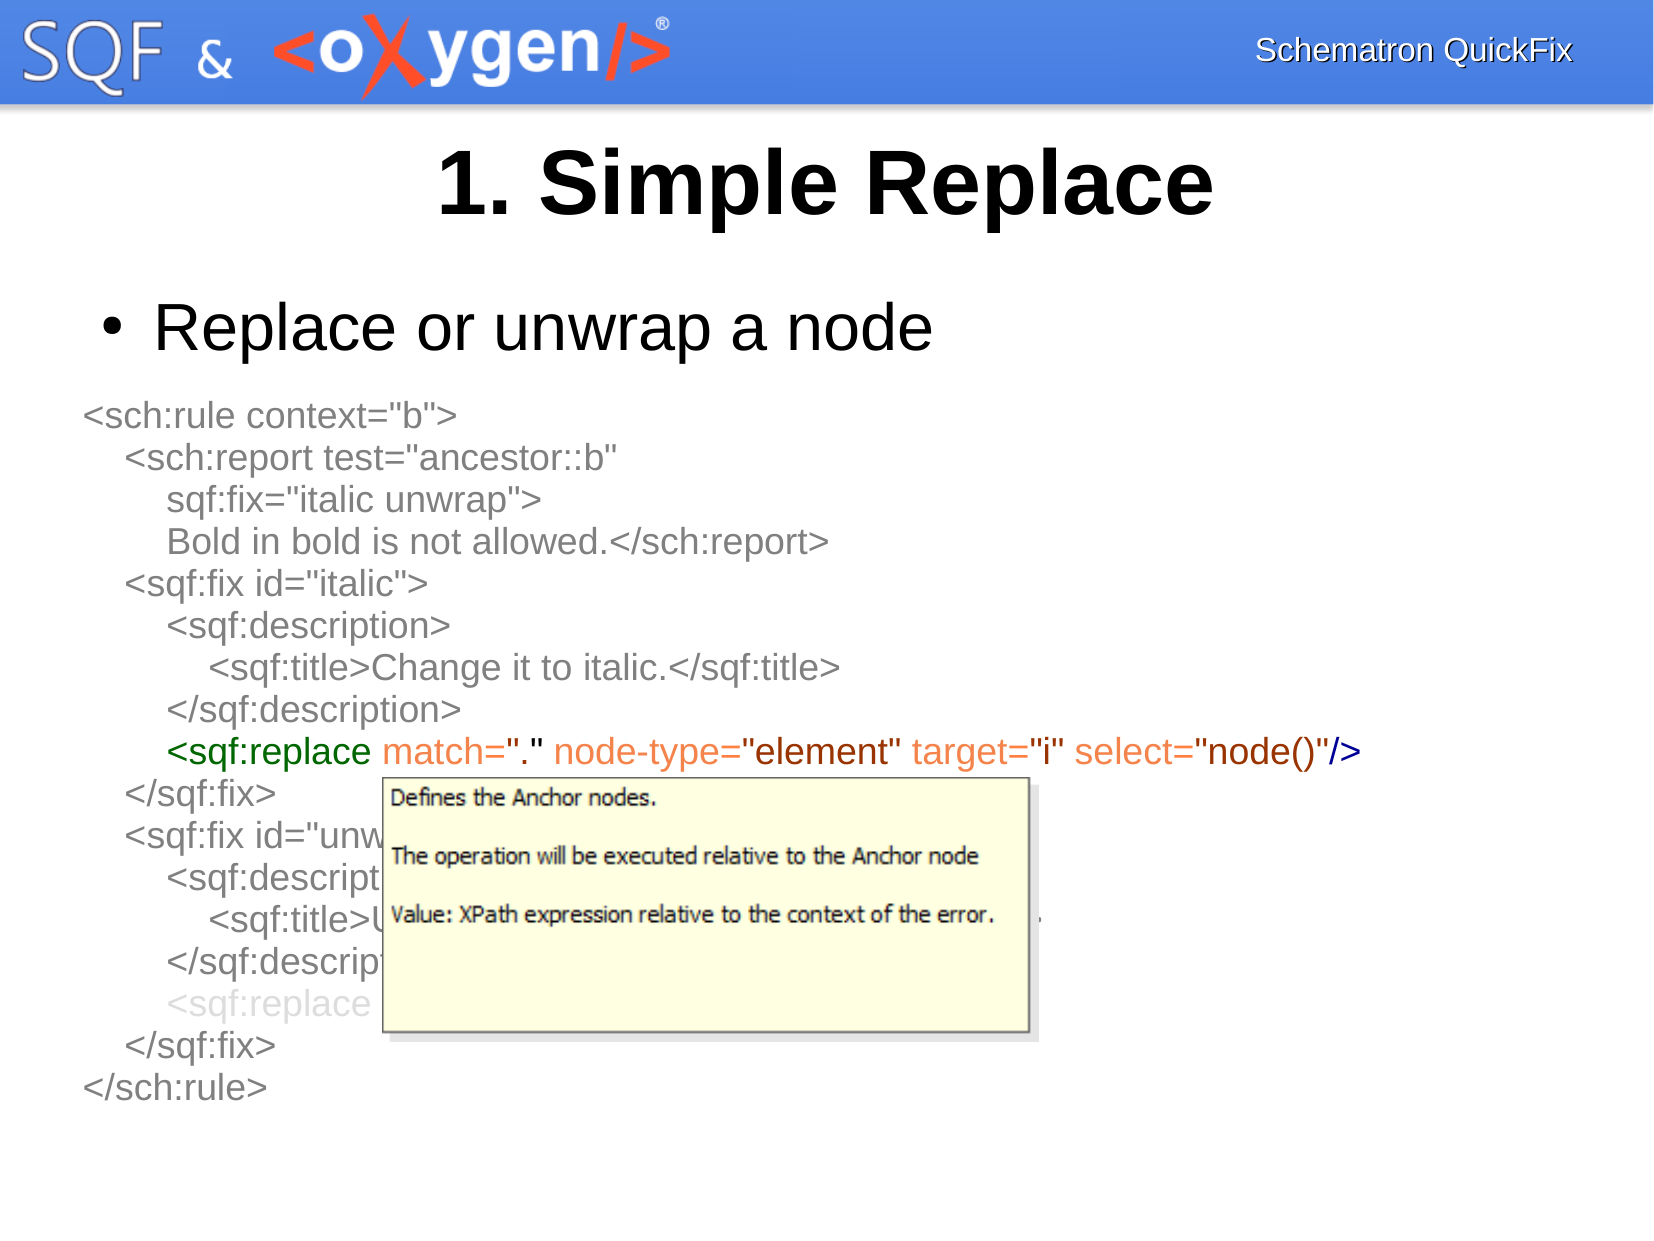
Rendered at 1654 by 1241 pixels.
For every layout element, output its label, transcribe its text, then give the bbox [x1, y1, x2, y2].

list Replace or unwrap a node <sch:rule context="b"> <sch:report test="ancestor::b" sqf:fix="italic unwrap"> Bold in bold is not allowed.</sch:report> <sqf:fix id="italic"> <sqf:description> <sqf:title>Change it to italic.</sqf:title> </sqf:description> <sqf:replace match="." node-type="element" target="i" select="node()"/> </sqf:fix> <sqf:fix id="unwrap"> <sqf:description> <sqf:title>Unwrap <sch:name/> element</sqf:title> </sqf:description> <sqf:replace select="node()"/> </sqf:fix> </sch:rule> [82, 290, 1571, 1110]
picture [382, 777, 1039, 1042]
title 1. Simple Replace [82, 78, 1571, 287]
picture [0, 0, 1654, 118]
